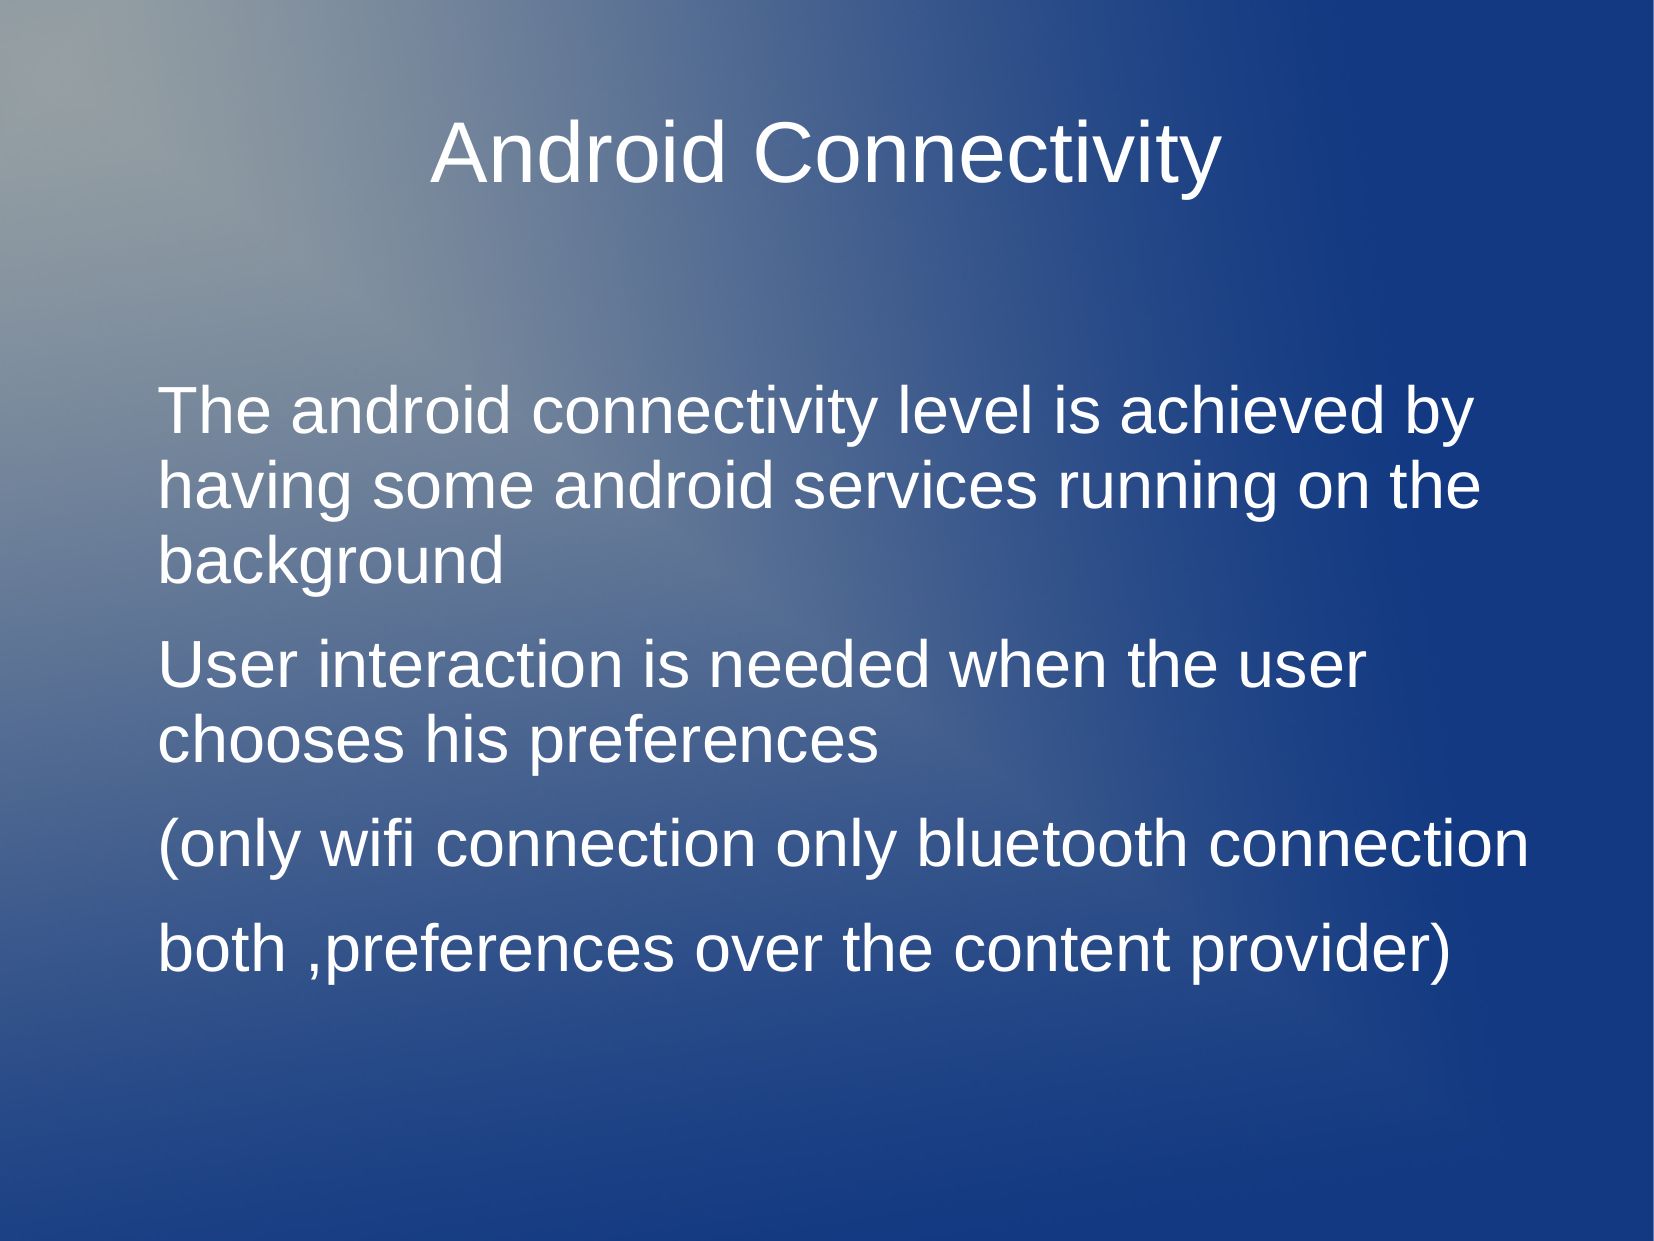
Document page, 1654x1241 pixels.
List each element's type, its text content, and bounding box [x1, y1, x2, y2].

title Android Connectivity [82, 49, 1571, 257]
picture [0, 0, 1654, 1241]
list The android connectivity level is achieved by having some android services running on the background User interaction is needed when the user chooses his preferences (only wifi connection only bluetooth connection both ,preferences over the content provider) [86, 269, 1576, 1088]
